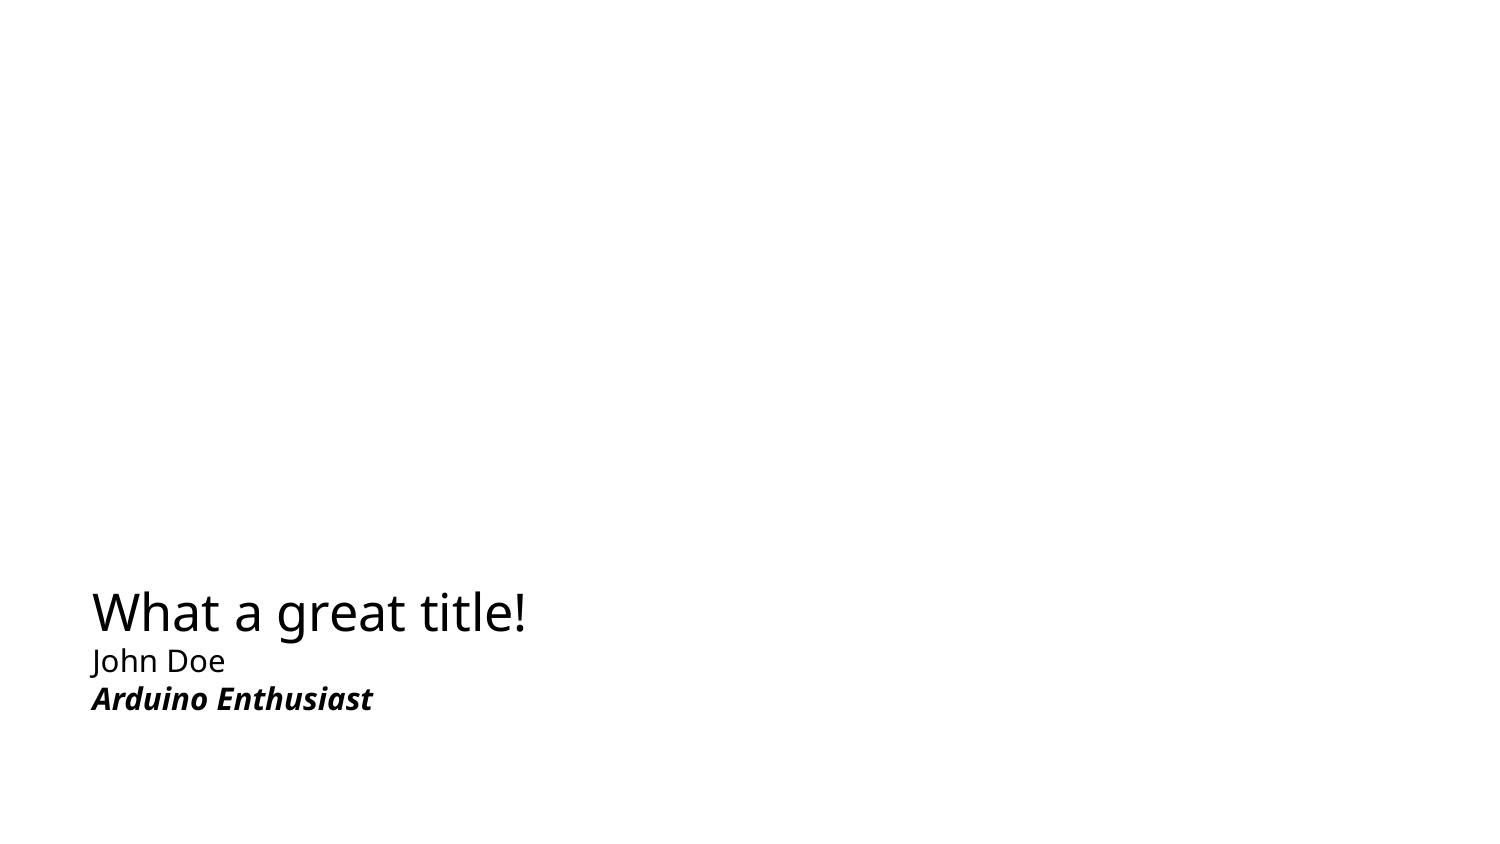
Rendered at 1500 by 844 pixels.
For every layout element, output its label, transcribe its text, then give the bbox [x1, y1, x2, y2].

text_box What a great title! John Doe Arduino Enthusiast [77, 563, 1040, 773]
